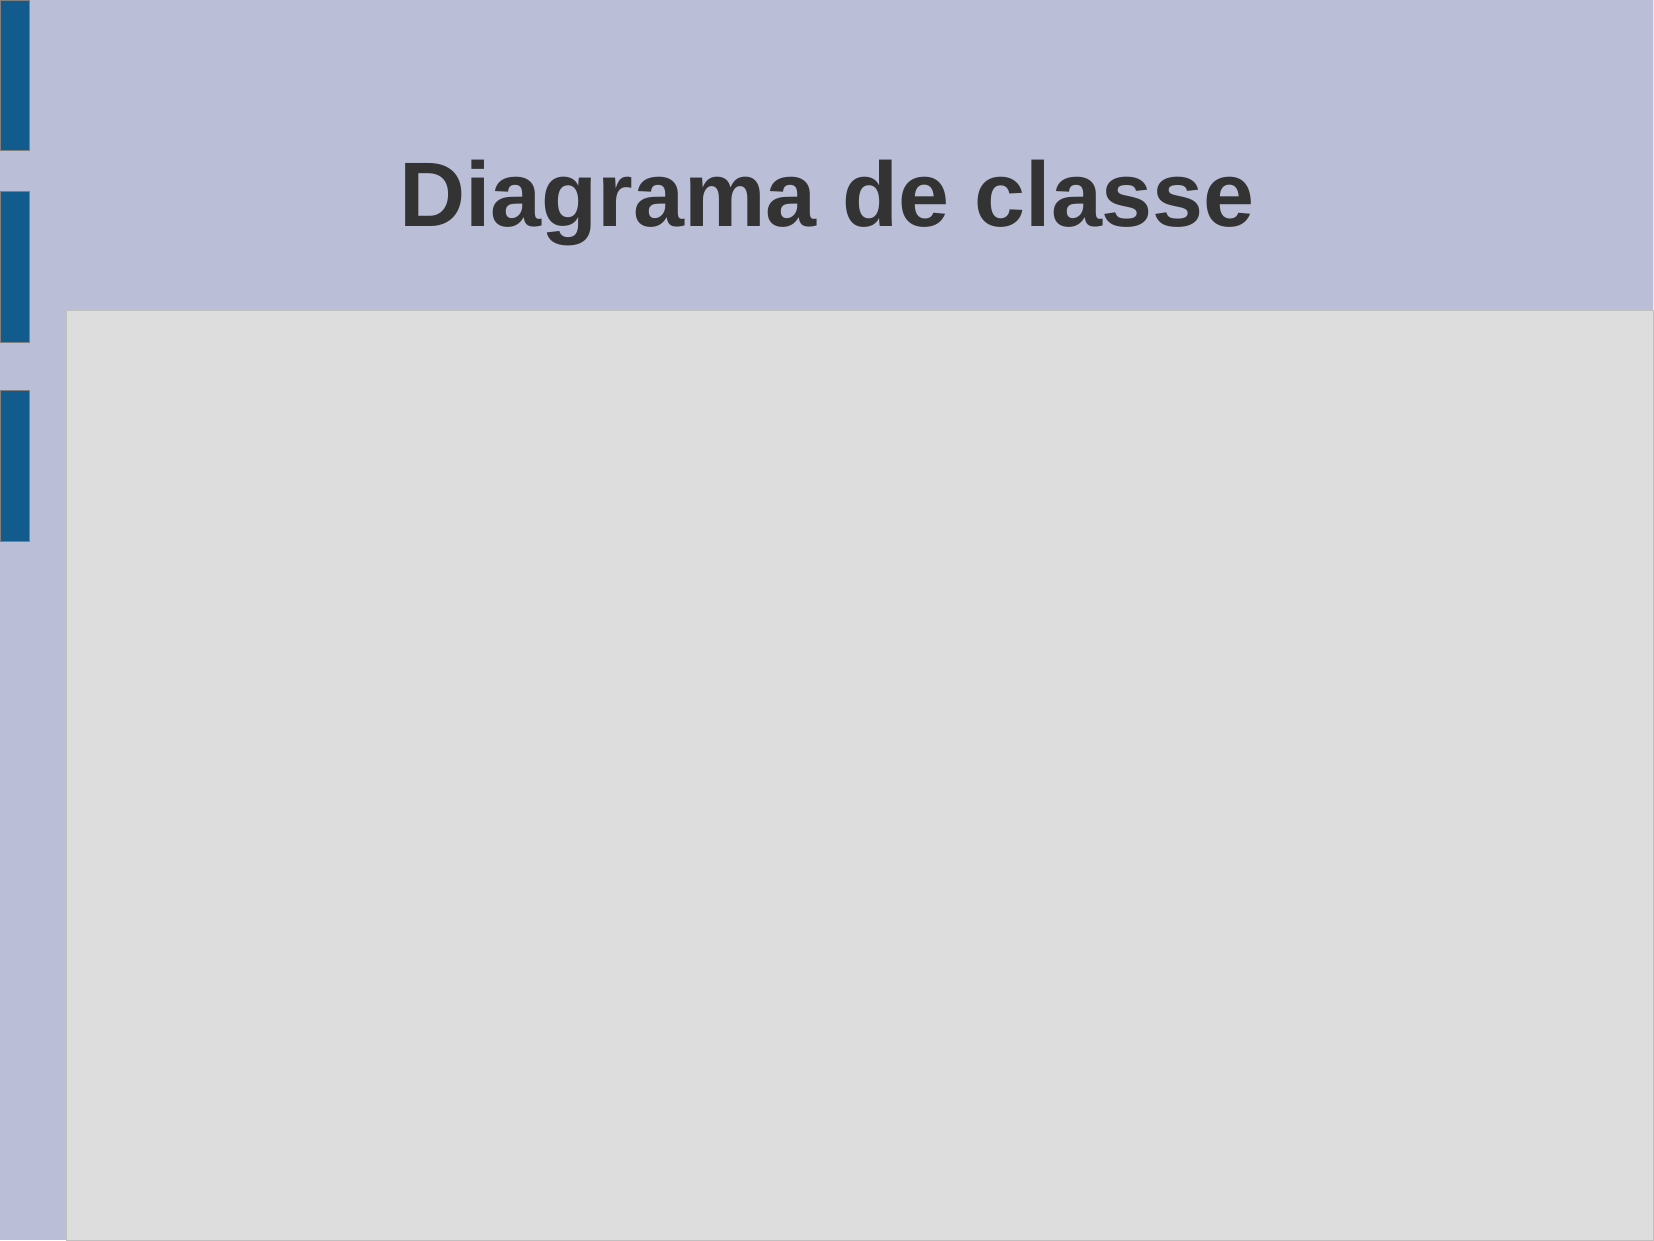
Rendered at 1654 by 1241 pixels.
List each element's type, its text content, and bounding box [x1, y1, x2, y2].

title Diagrama de classe [121, 91, 1534, 299]
